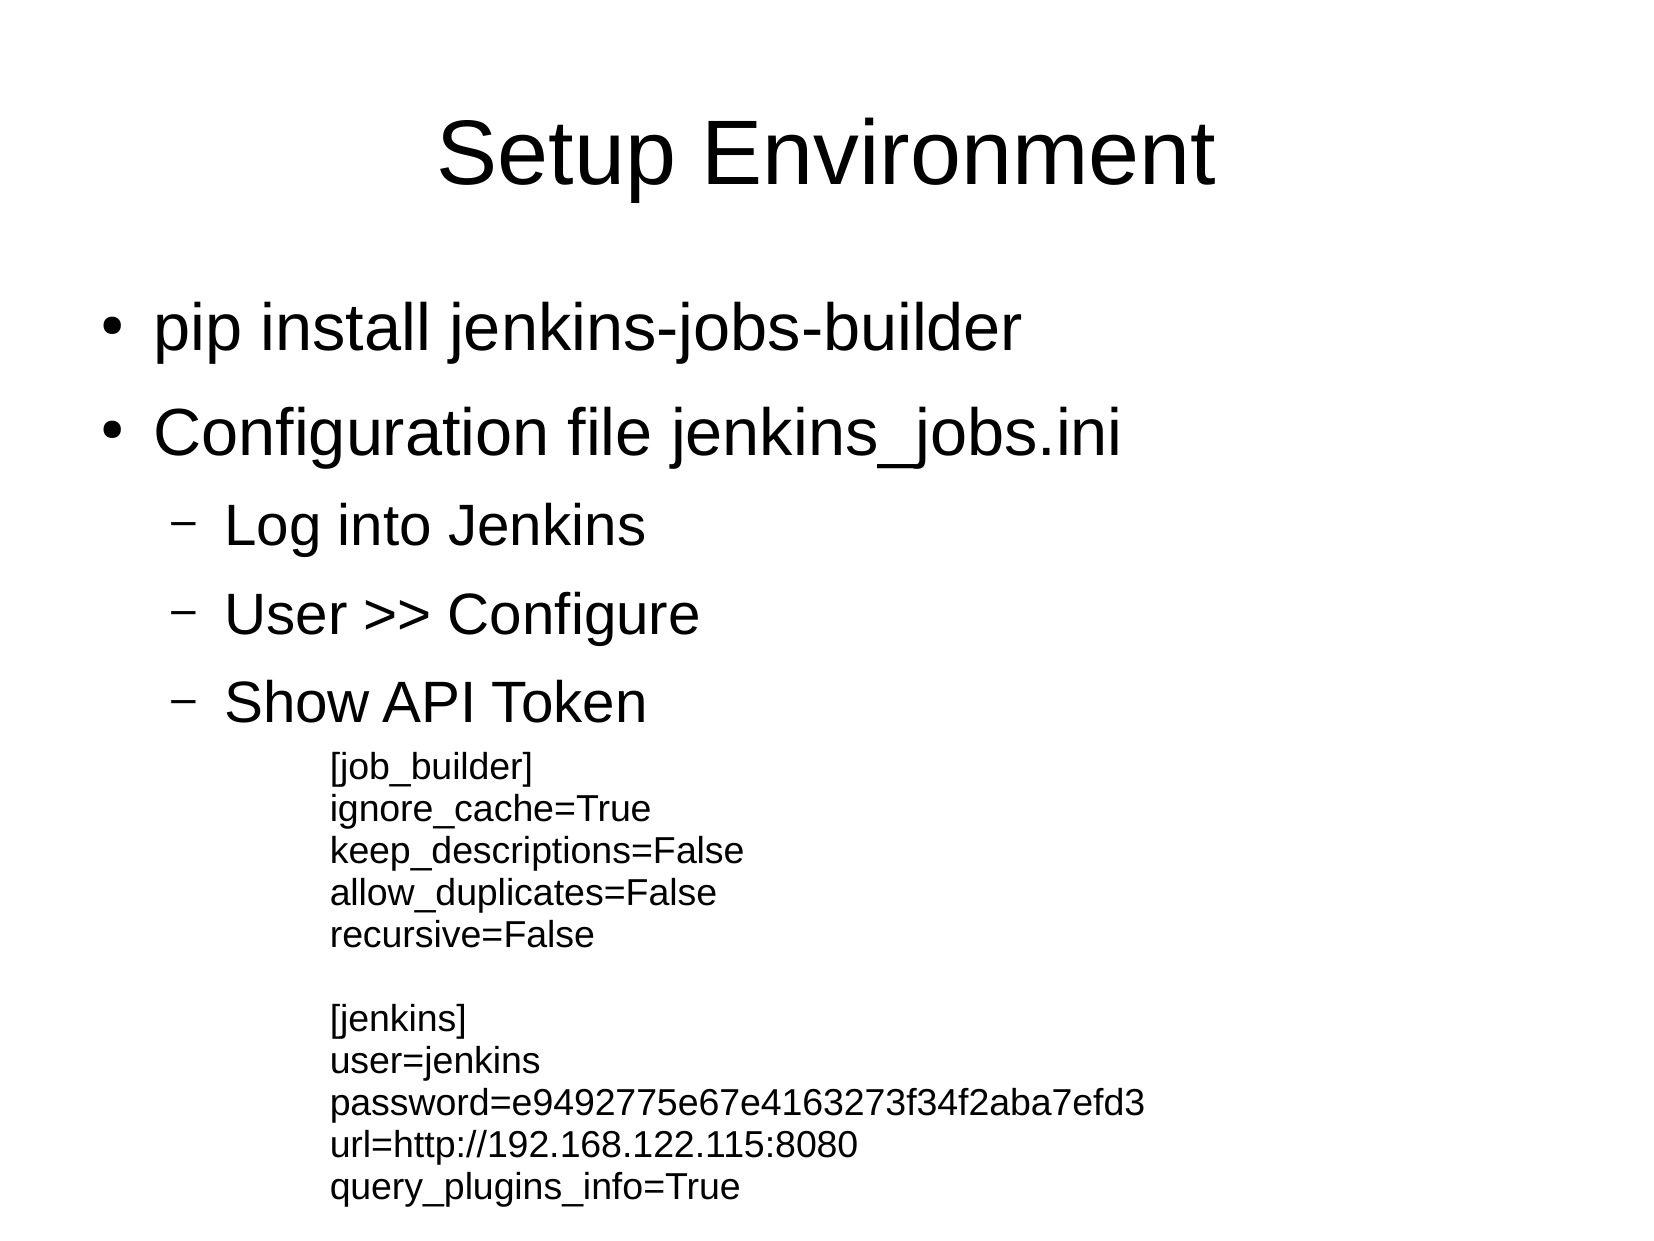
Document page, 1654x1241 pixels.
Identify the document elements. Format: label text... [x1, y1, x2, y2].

text_box [job_builder] ignore_cache=True keep_descriptions=False allow_duplicates=False recursive=False [jenkins] user=jenkins password=e9492775e67e4163273f34f2aba7efd3 url=http://192.168.122.115:8080 query_plugins_info=True [315, 738, 1160, 1216]
title Setup Environment [82, 49, 1571, 257]
list pip install jenkins-jobs-builder Configuration file jenkins_jobs.ini Log into Jenkins User >> Configure Show API Token [82, 290, 1571, 1010]
